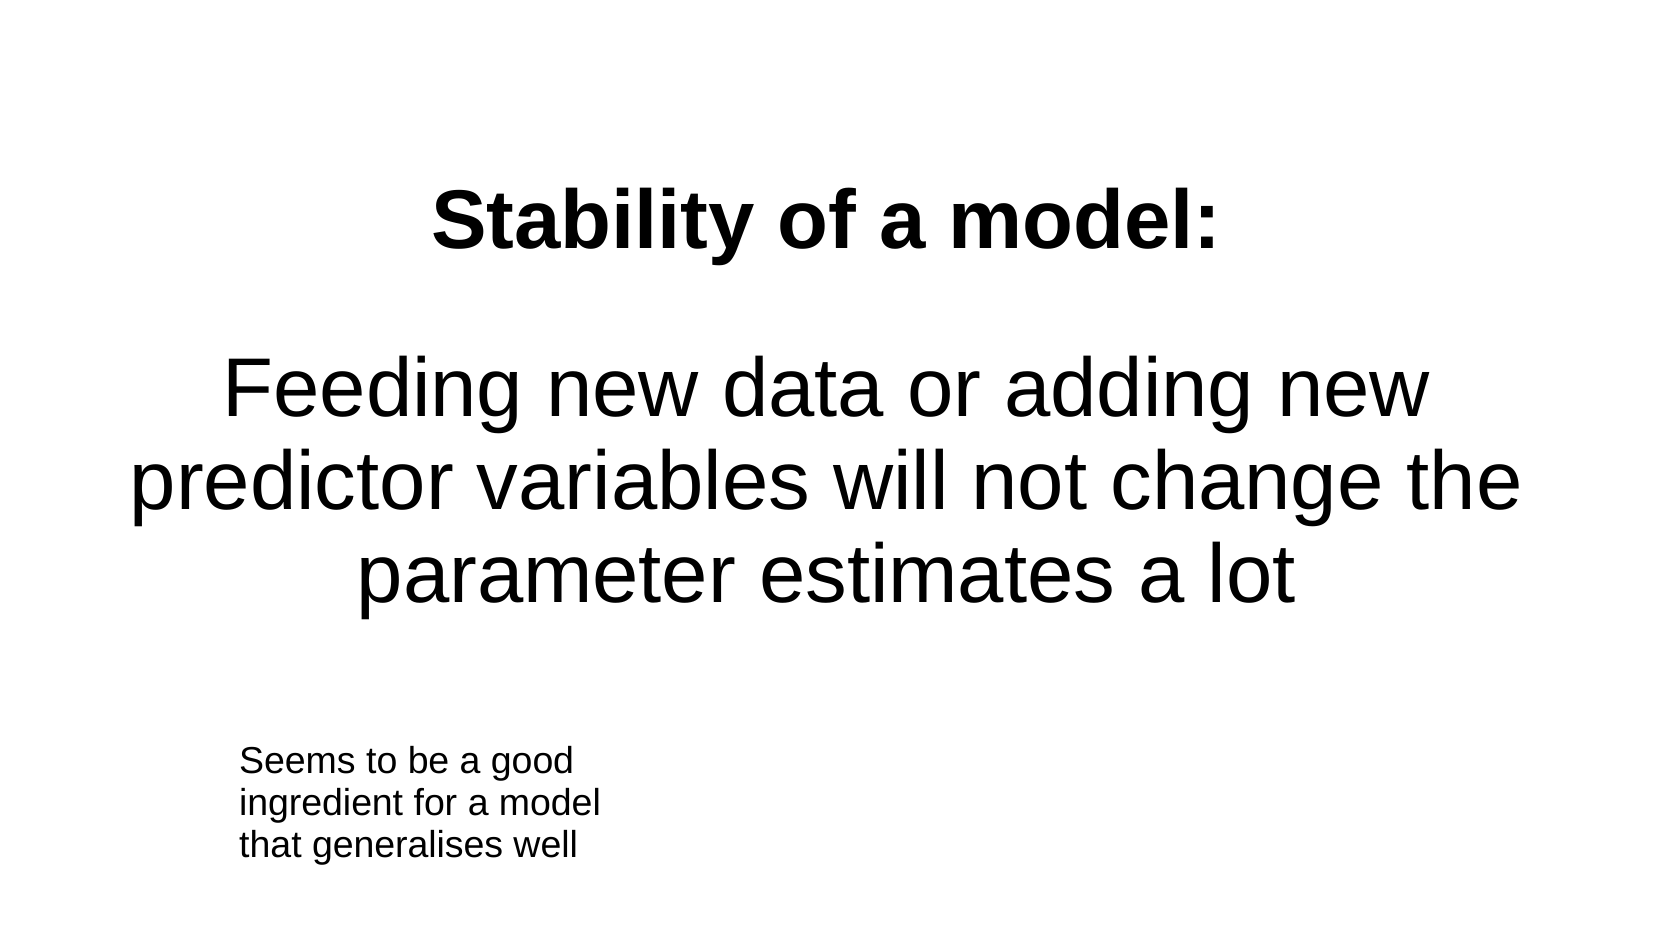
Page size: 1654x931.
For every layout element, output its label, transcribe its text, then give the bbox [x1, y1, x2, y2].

subtitle Stability of a model: Feeding new data or adding new predictor variables will not change the parameter estimates a lot [82, 37, 1571, 757]
text_box Seems to be a good ingredient for a model that generalises well [224, 732, 674, 874]
